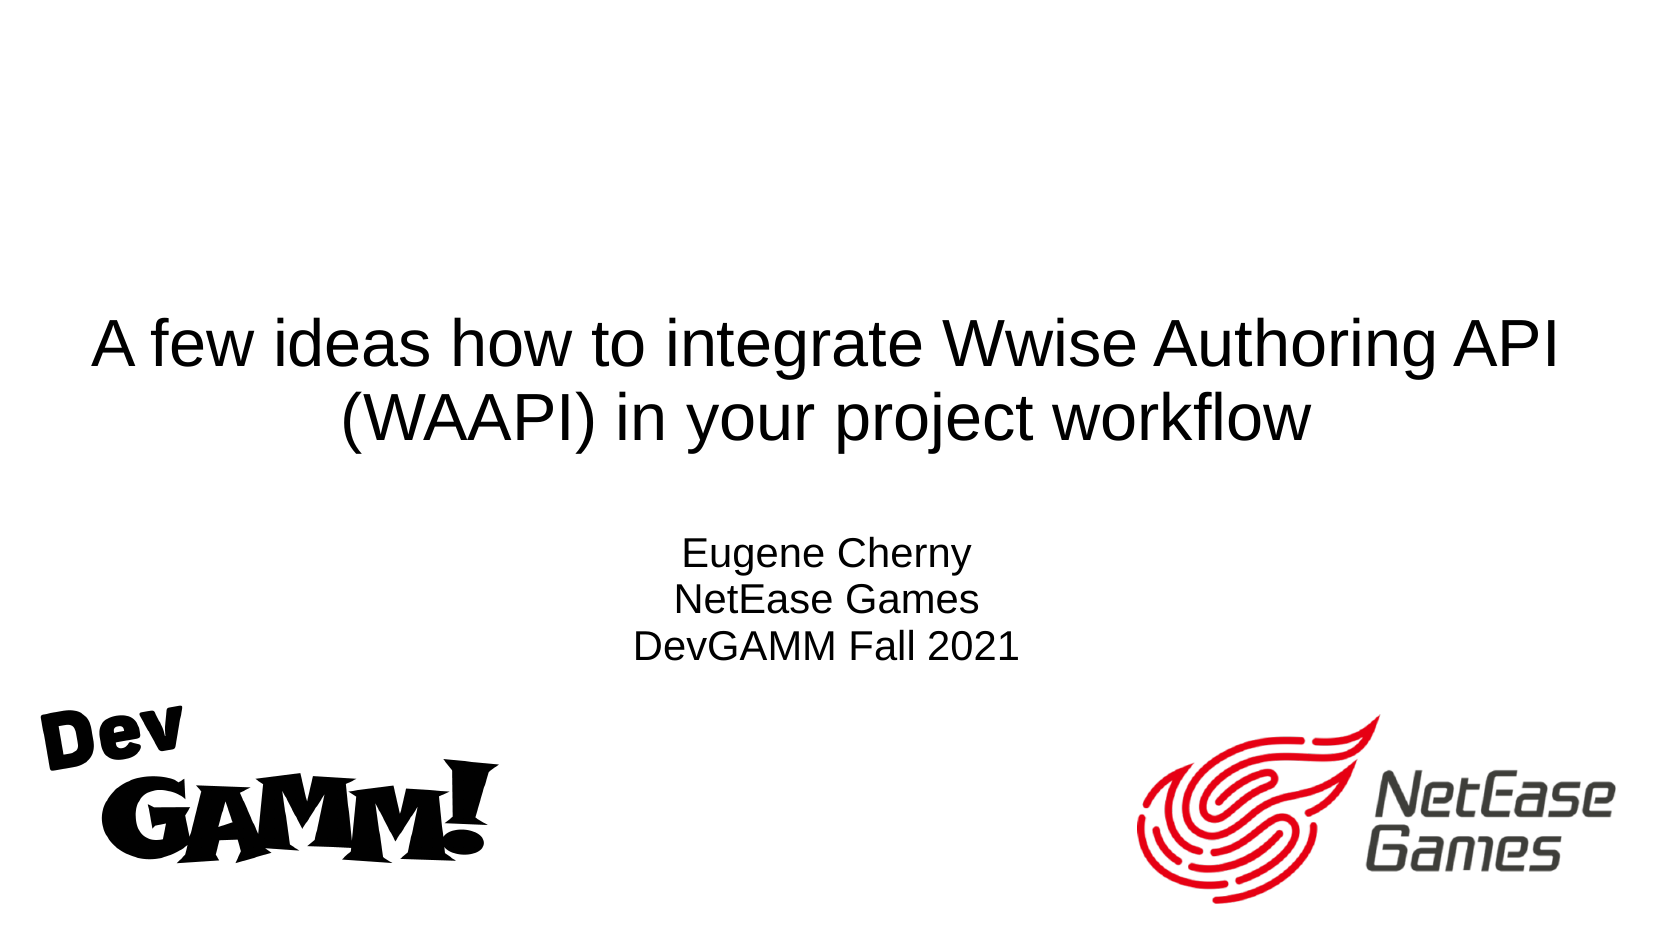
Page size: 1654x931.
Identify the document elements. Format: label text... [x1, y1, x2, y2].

picture [1137, 714, 1643, 904]
subtitle A few ideas how to integrate Wwise Authoring API (WAAPI) in your project workflow Eugene Cherny NetEase Games DevGAMM Fall 2021 [82, 217, 1571, 758]
picture [0, 599, 600, 931]
